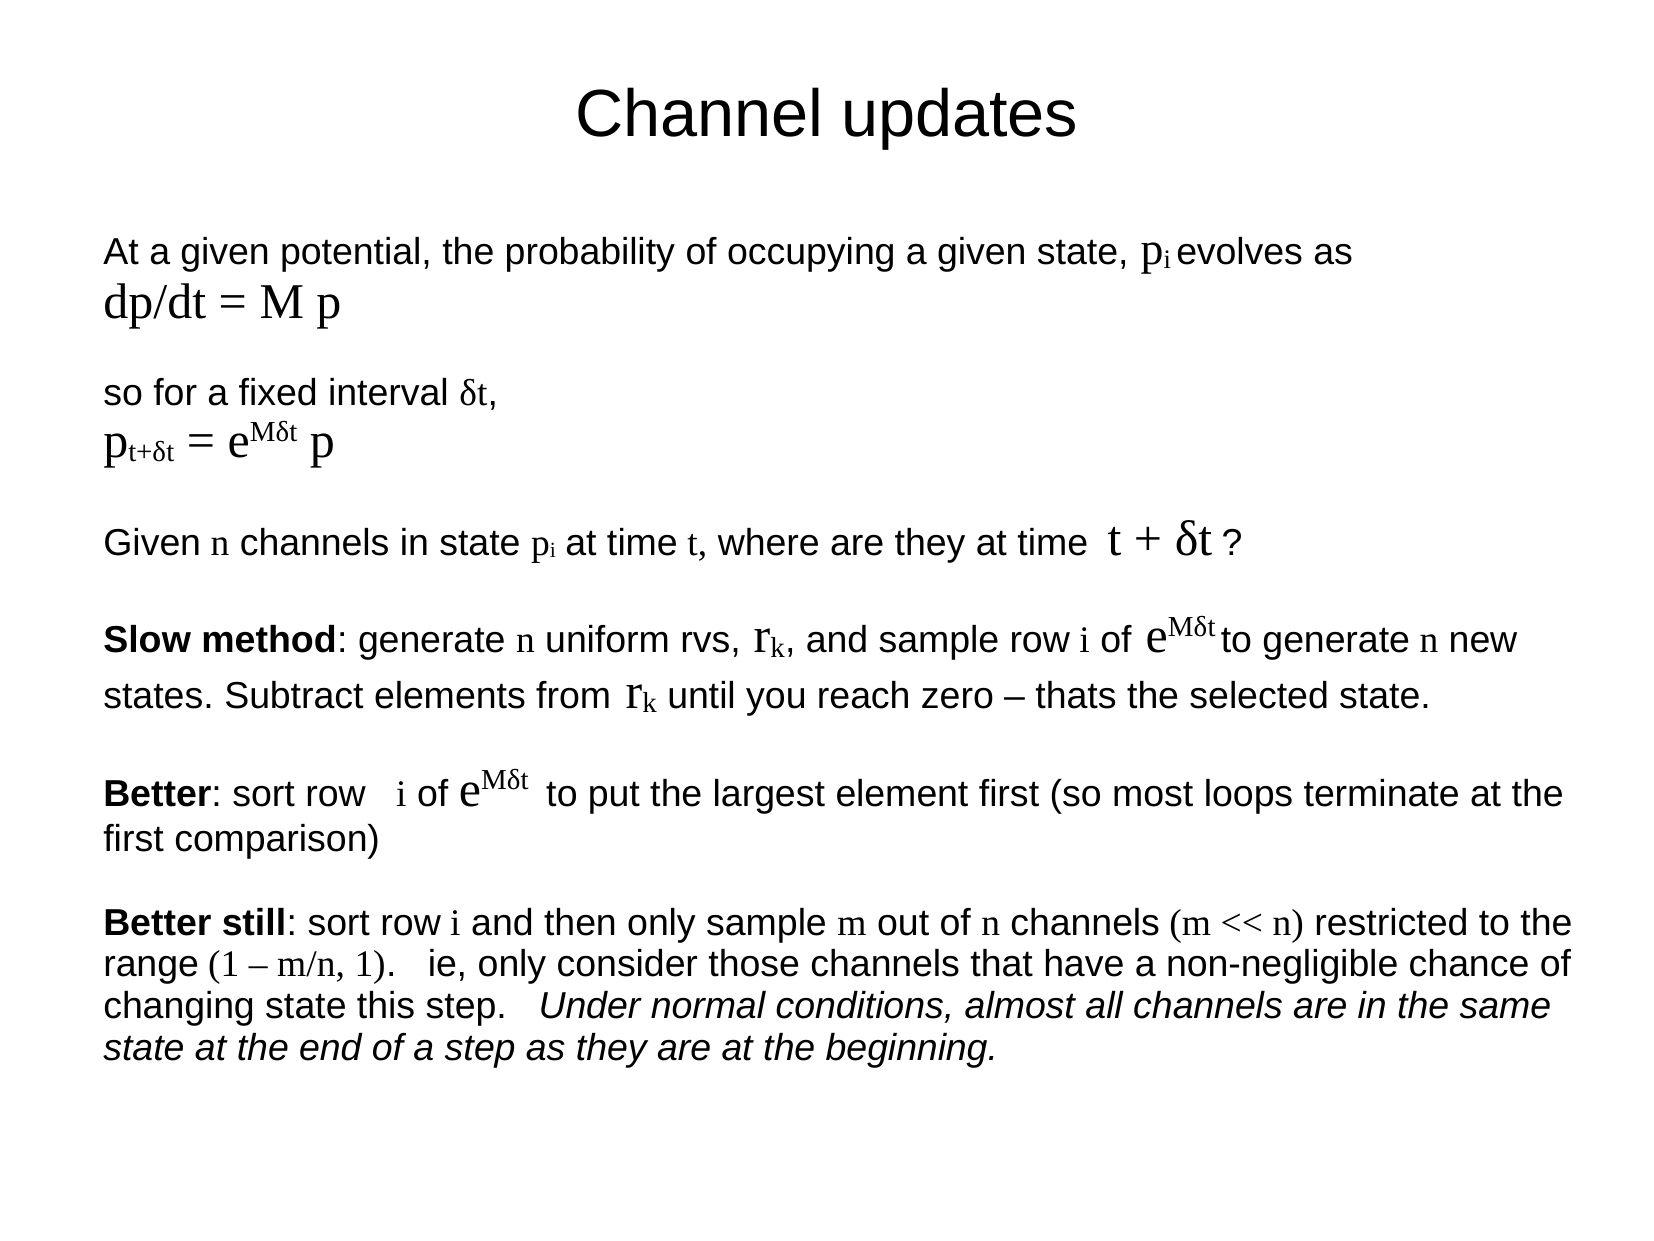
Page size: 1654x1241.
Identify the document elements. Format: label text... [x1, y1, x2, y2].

title Channel updates [82, 49, 1571, 178]
text_box At a given potential, the probability of occupying a given state, pi evolves as dp/dt = M p so for a fixed interval δt, pt+δt = eMδt p Given n channels in state pi at time t, where are they at time t + δt ? Slow method: generate n uniform rvs, rk, and sample row i of eMδt to generate n new states. Subtract elements from rk until you reach zero – thats the selected state. Better: sort row i of eMδt to put the largest element first (so most loops terminate at the first comparison) Better still: sort row i and then only sample m out of n channels (m << n) restricted to the range (1 – m/n, 1). ie, only consider those channels that have a non-negligible chance of changing state this step. Under normal conditions, almost all channels are in the same state at the end of a step as they are at the beginning. [88, 216, 1599, 1241]
